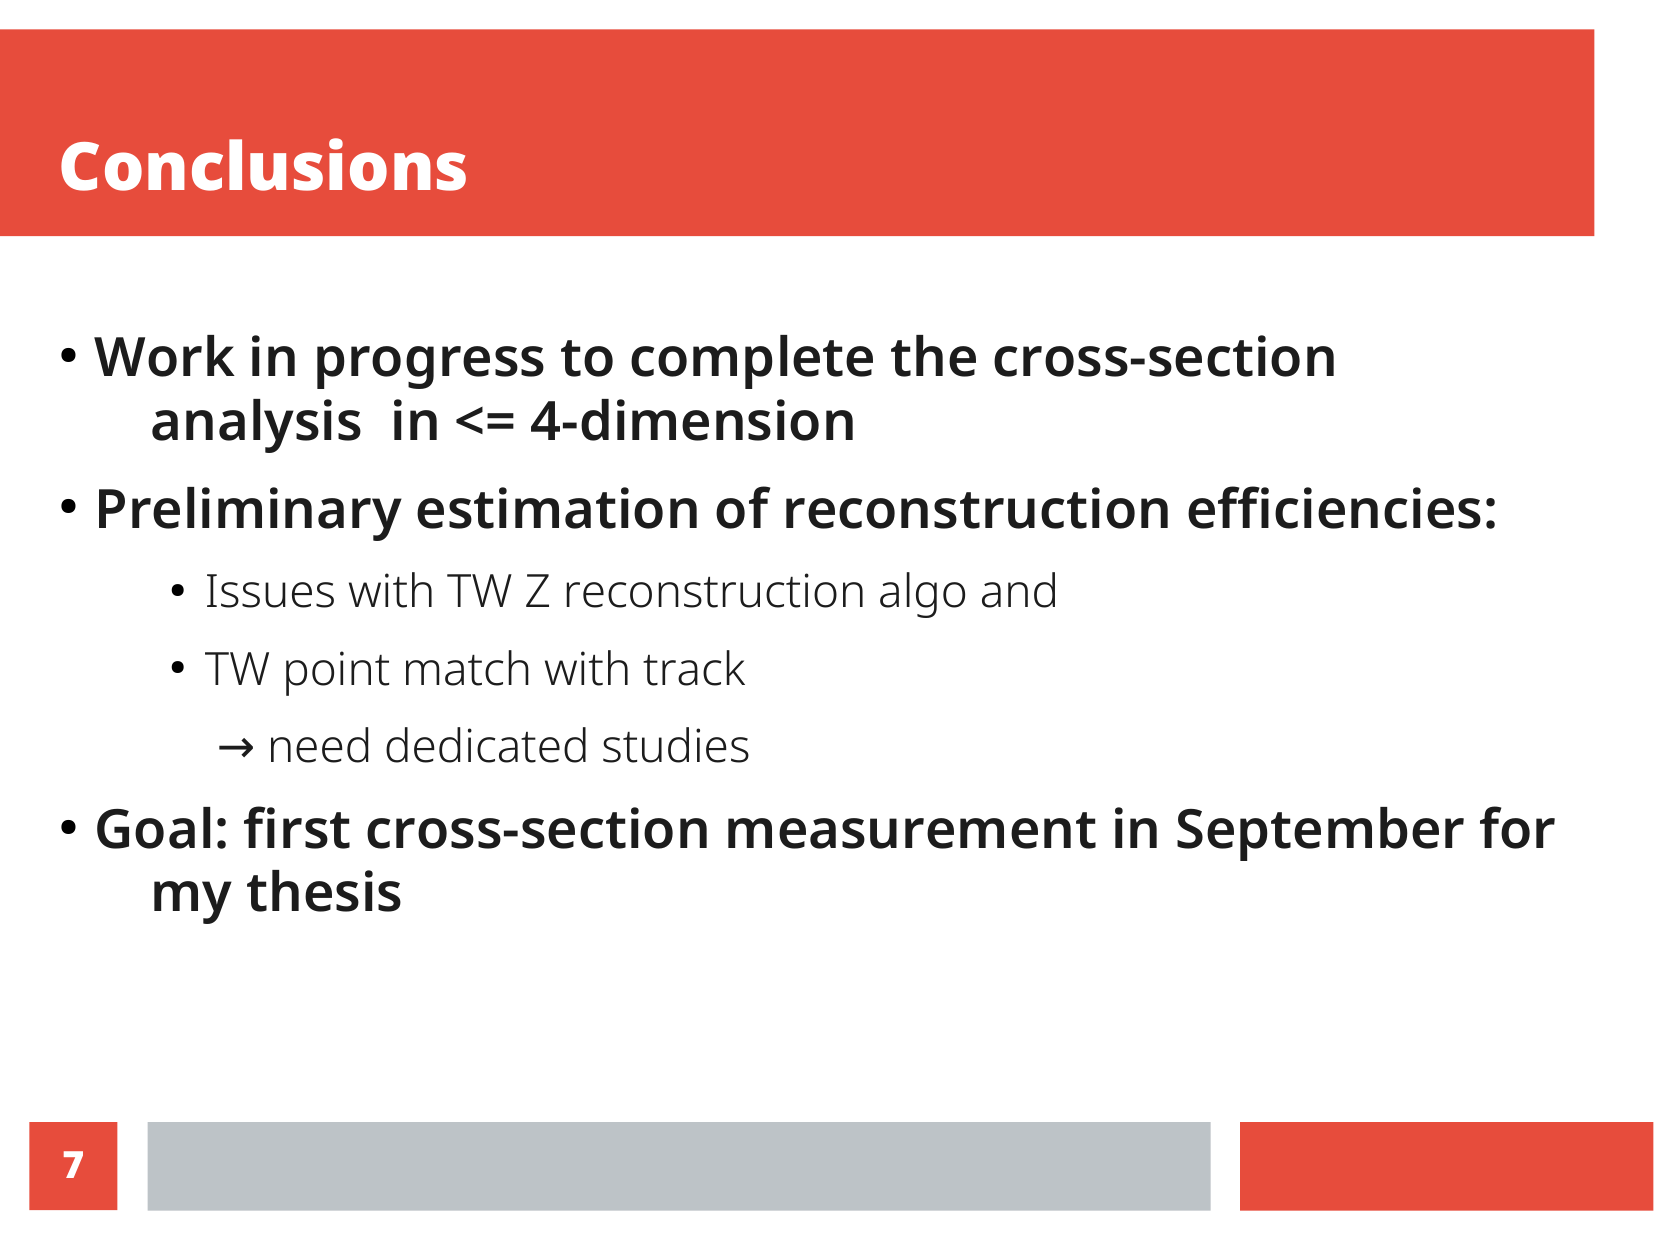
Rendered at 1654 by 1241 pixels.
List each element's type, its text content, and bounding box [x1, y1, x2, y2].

list Work in progress to complete the cross-section analysis in <= 4-dimension Preliminary estimation of reconstruction efficiencies: Issues with TW Z reconstruction algo and TW point match with track → need dedicated studies Goal: first cross-section measurement in September for my thesis [59, 324, 1565, 1092]
title Conclusions [59, 59, 1594, 207]
